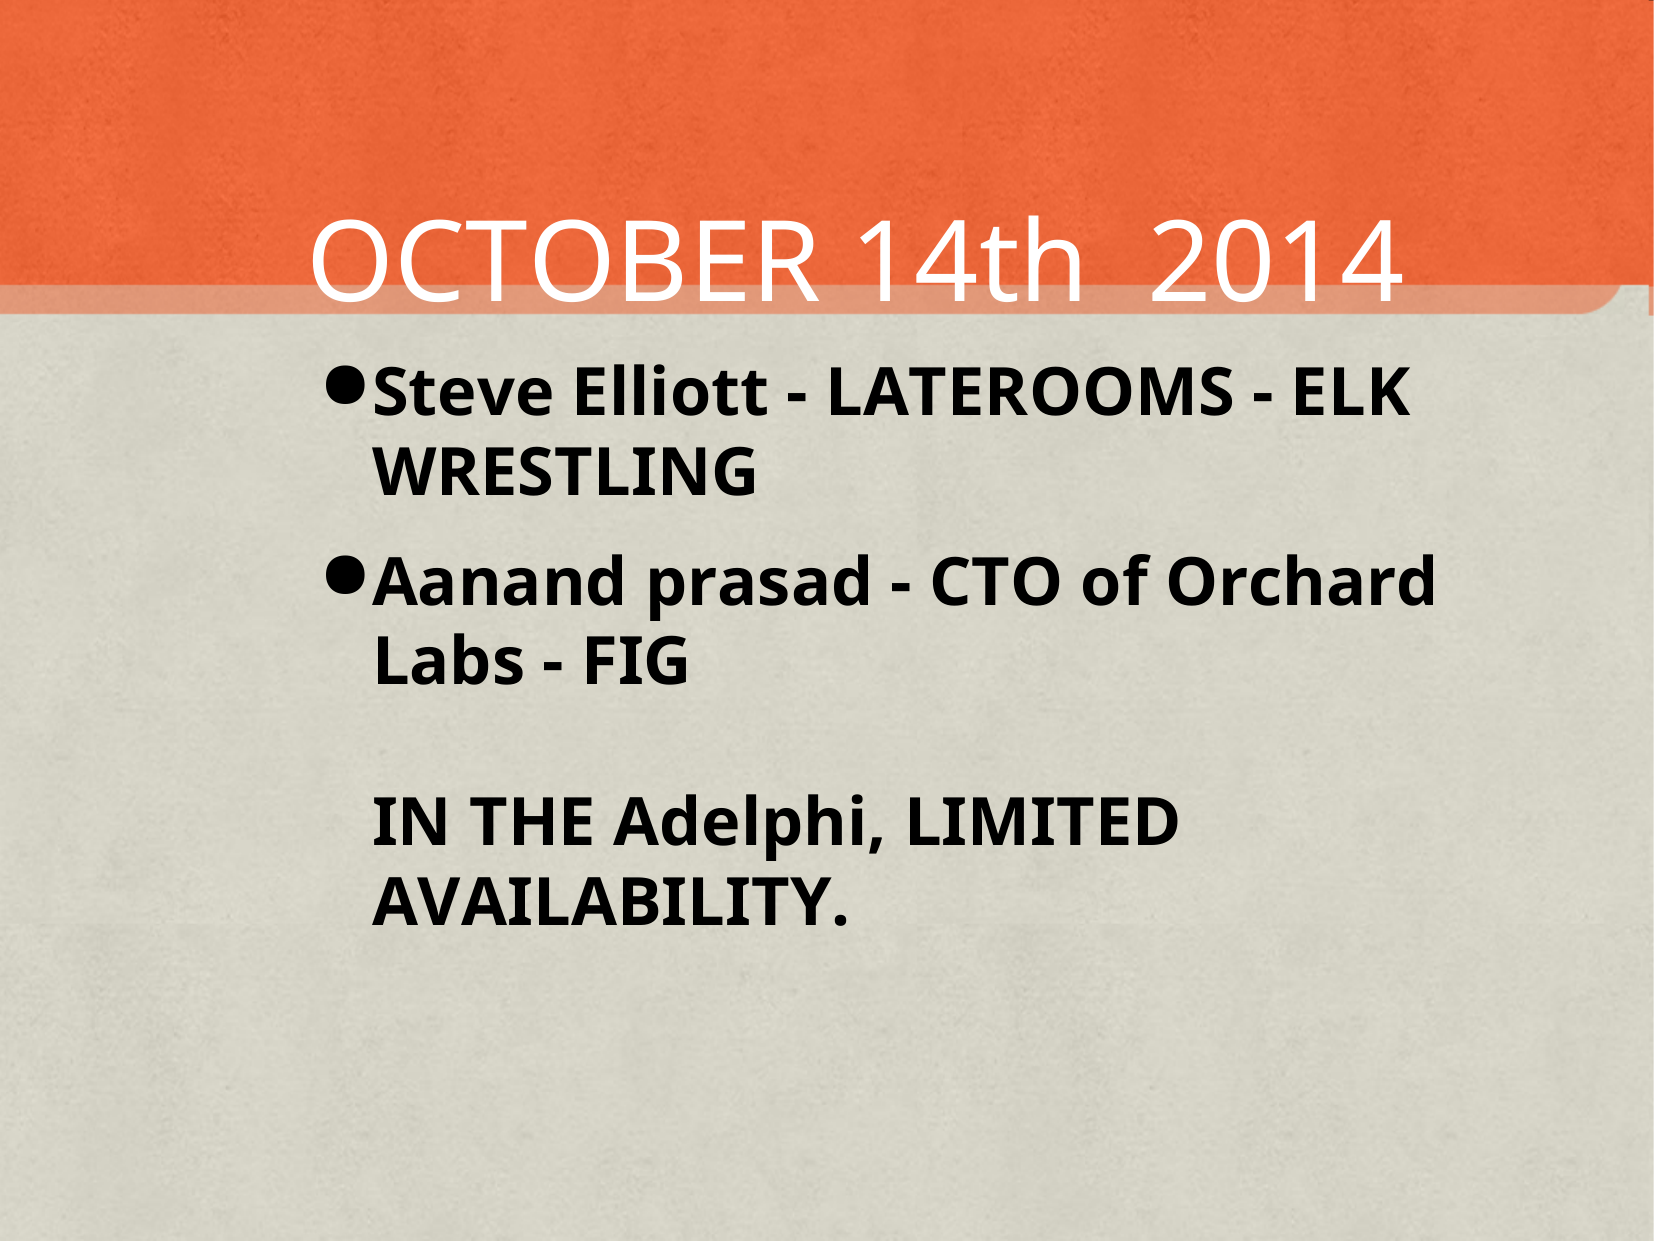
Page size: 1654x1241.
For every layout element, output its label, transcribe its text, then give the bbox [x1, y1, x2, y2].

list Steve Elliott - LATEROOMS - ELK WRESTLING Aanand prasad - CTO of Orchard Labs - FIG IN THE Adelphi, LIMITED AVAILABILITY. [301, 348, 1525, 1068]
title OCTOBER 14th 2014 [306, 189, 1654, 317]
picture [0, 0, 1654, 1241]
